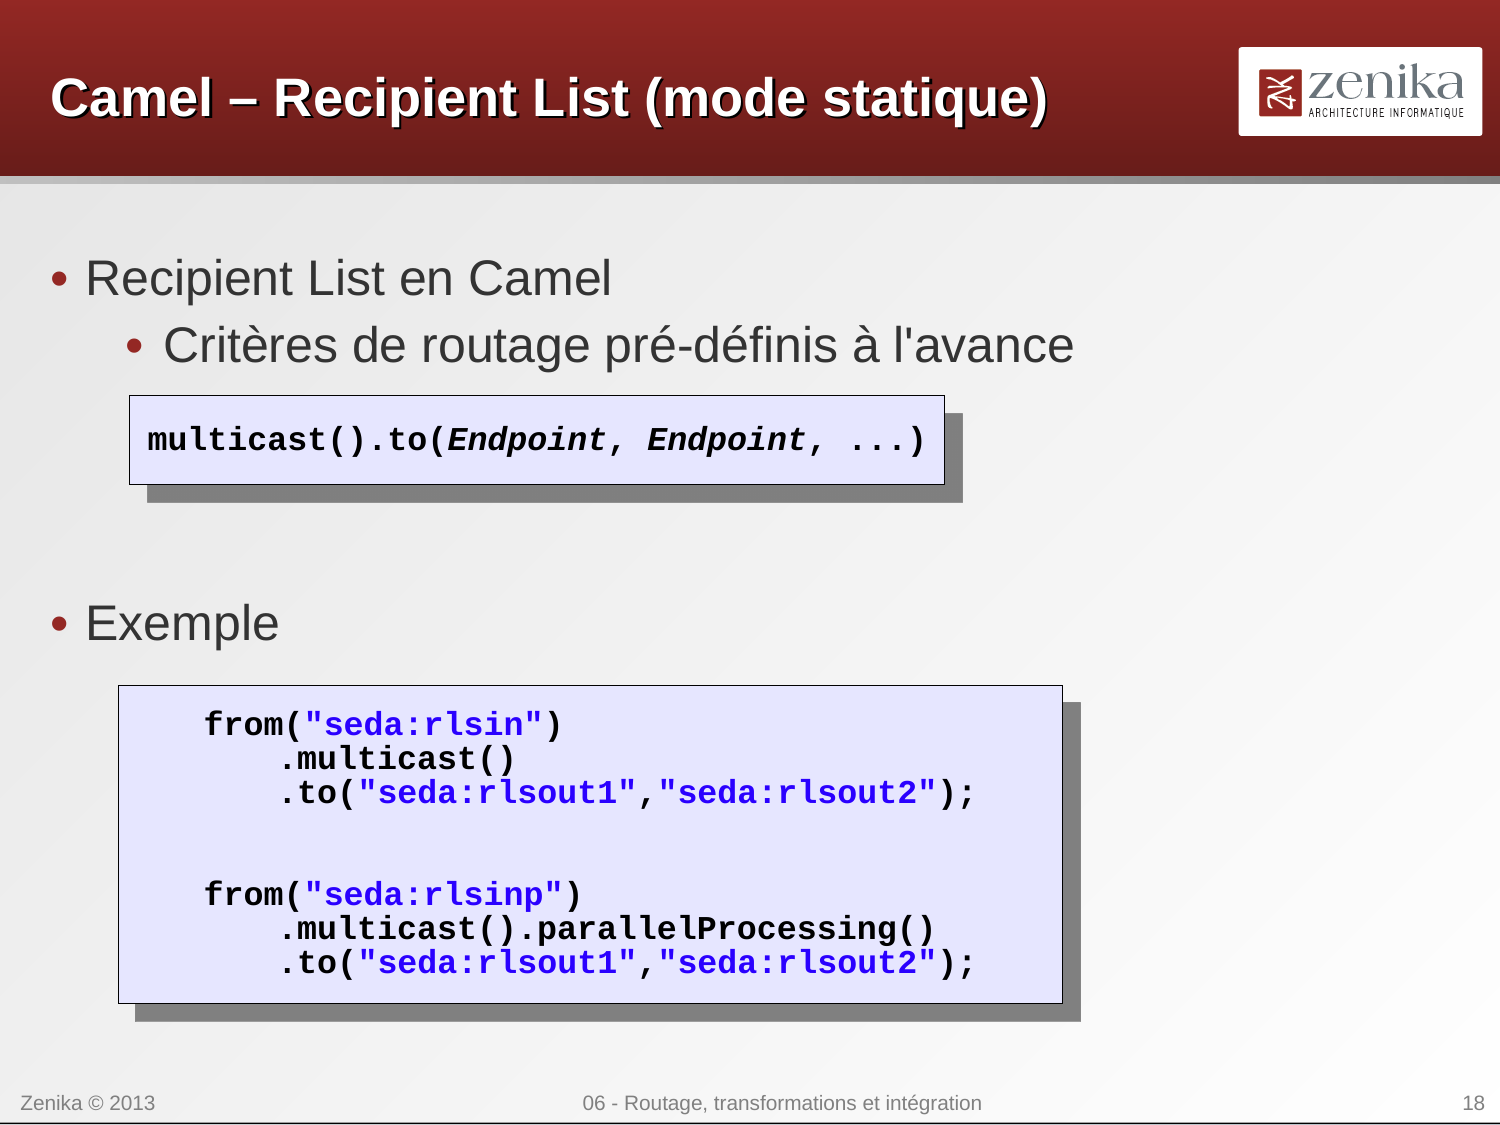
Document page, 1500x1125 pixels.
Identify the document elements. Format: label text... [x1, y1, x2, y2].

text_box multicast().to(Endpoint, Endpoint, ...) [129, 395, 945, 485]
text_box from("seda:rlsin") .multicast() .to("seda:rlsout1","seda:rlsout2"); from("seda:rlsinp") .multicast().parallelProcessing() .to("seda:rlsout1","seda:rlsout2"); [118, 685, 1063, 1004]
list Recipient List en Camel Critères de routage pré-définis à l'avance Exemple [50, 250, 1477, 1064]
picture [1257, 58, 1464, 125]
title Camel – Recipient List (mode statique) [50, 22, 1206, 172]
